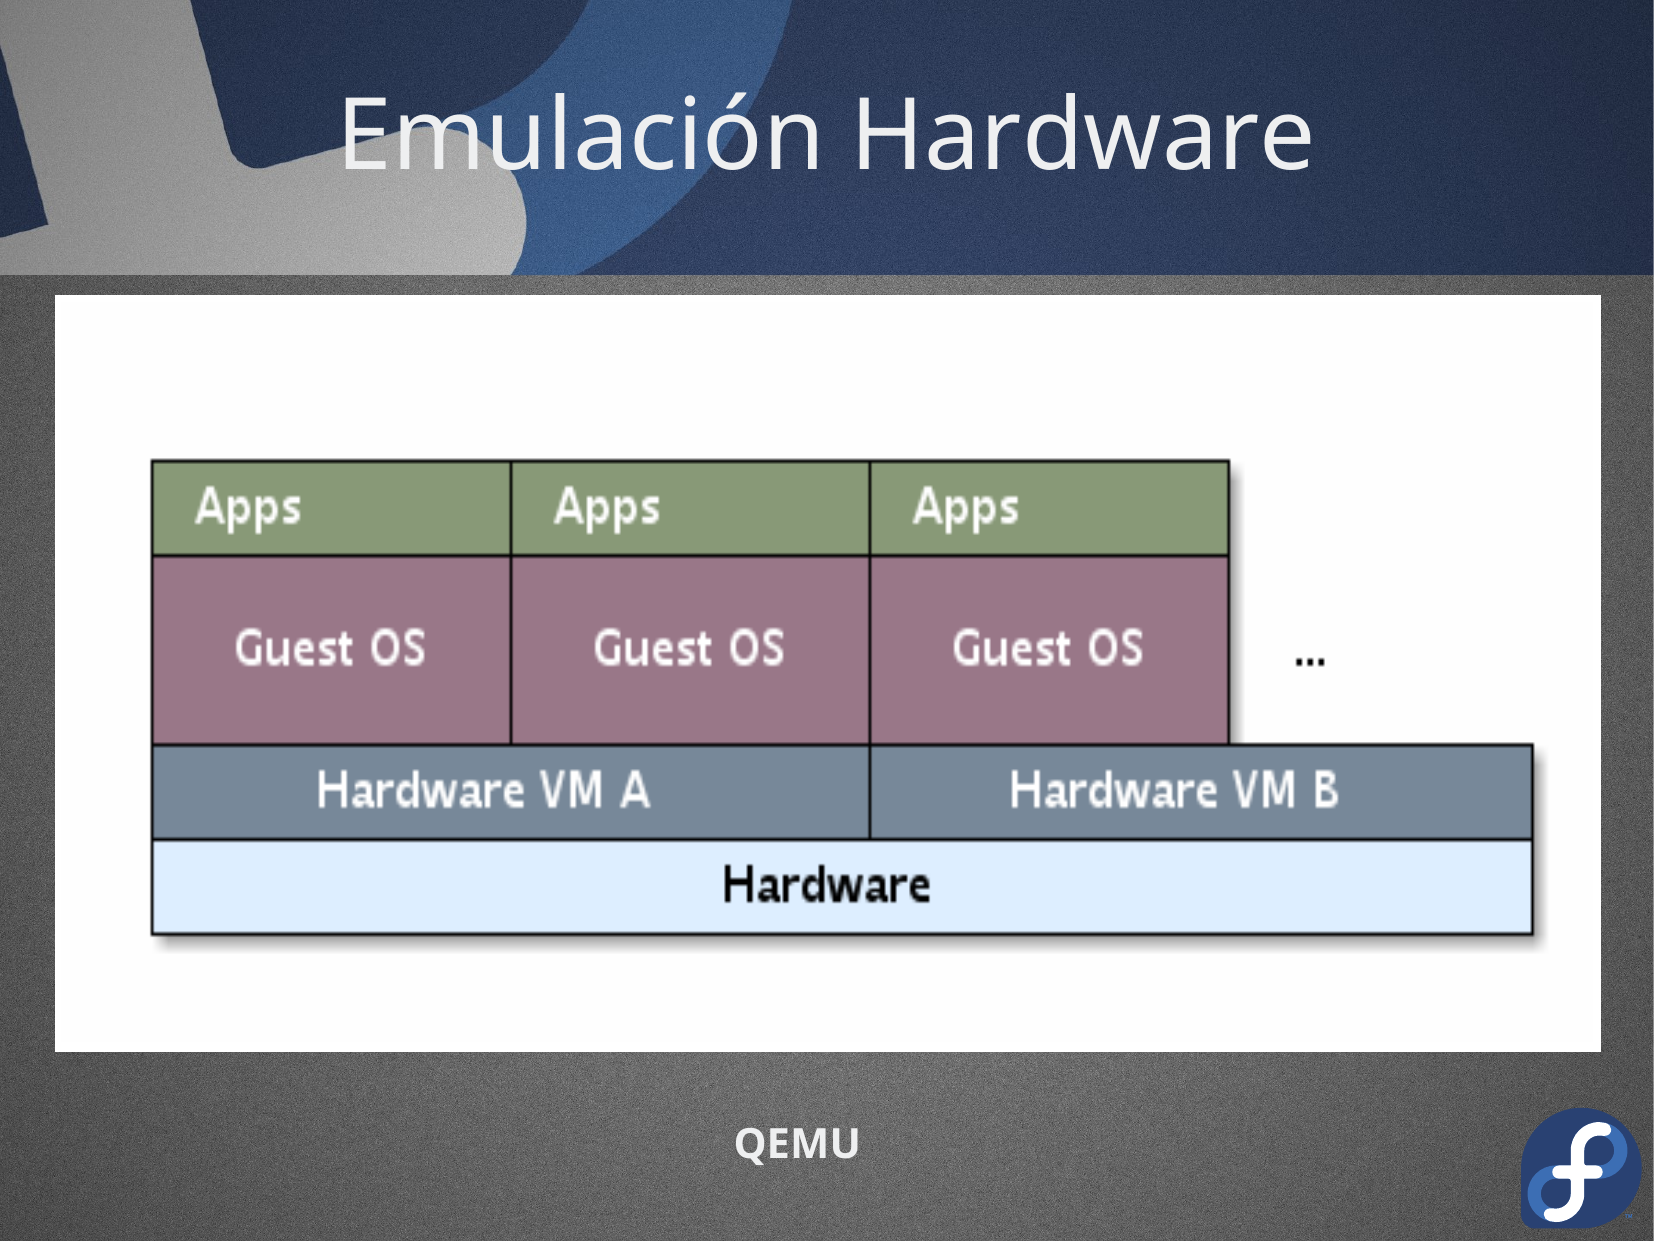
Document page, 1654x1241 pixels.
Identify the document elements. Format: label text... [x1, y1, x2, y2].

picture [0, 0, 1654, 1241]
text_box Emulación Hardware [88, 29, 1565, 237]
text_box QEMU [59, 1039, 1536, 1241]
